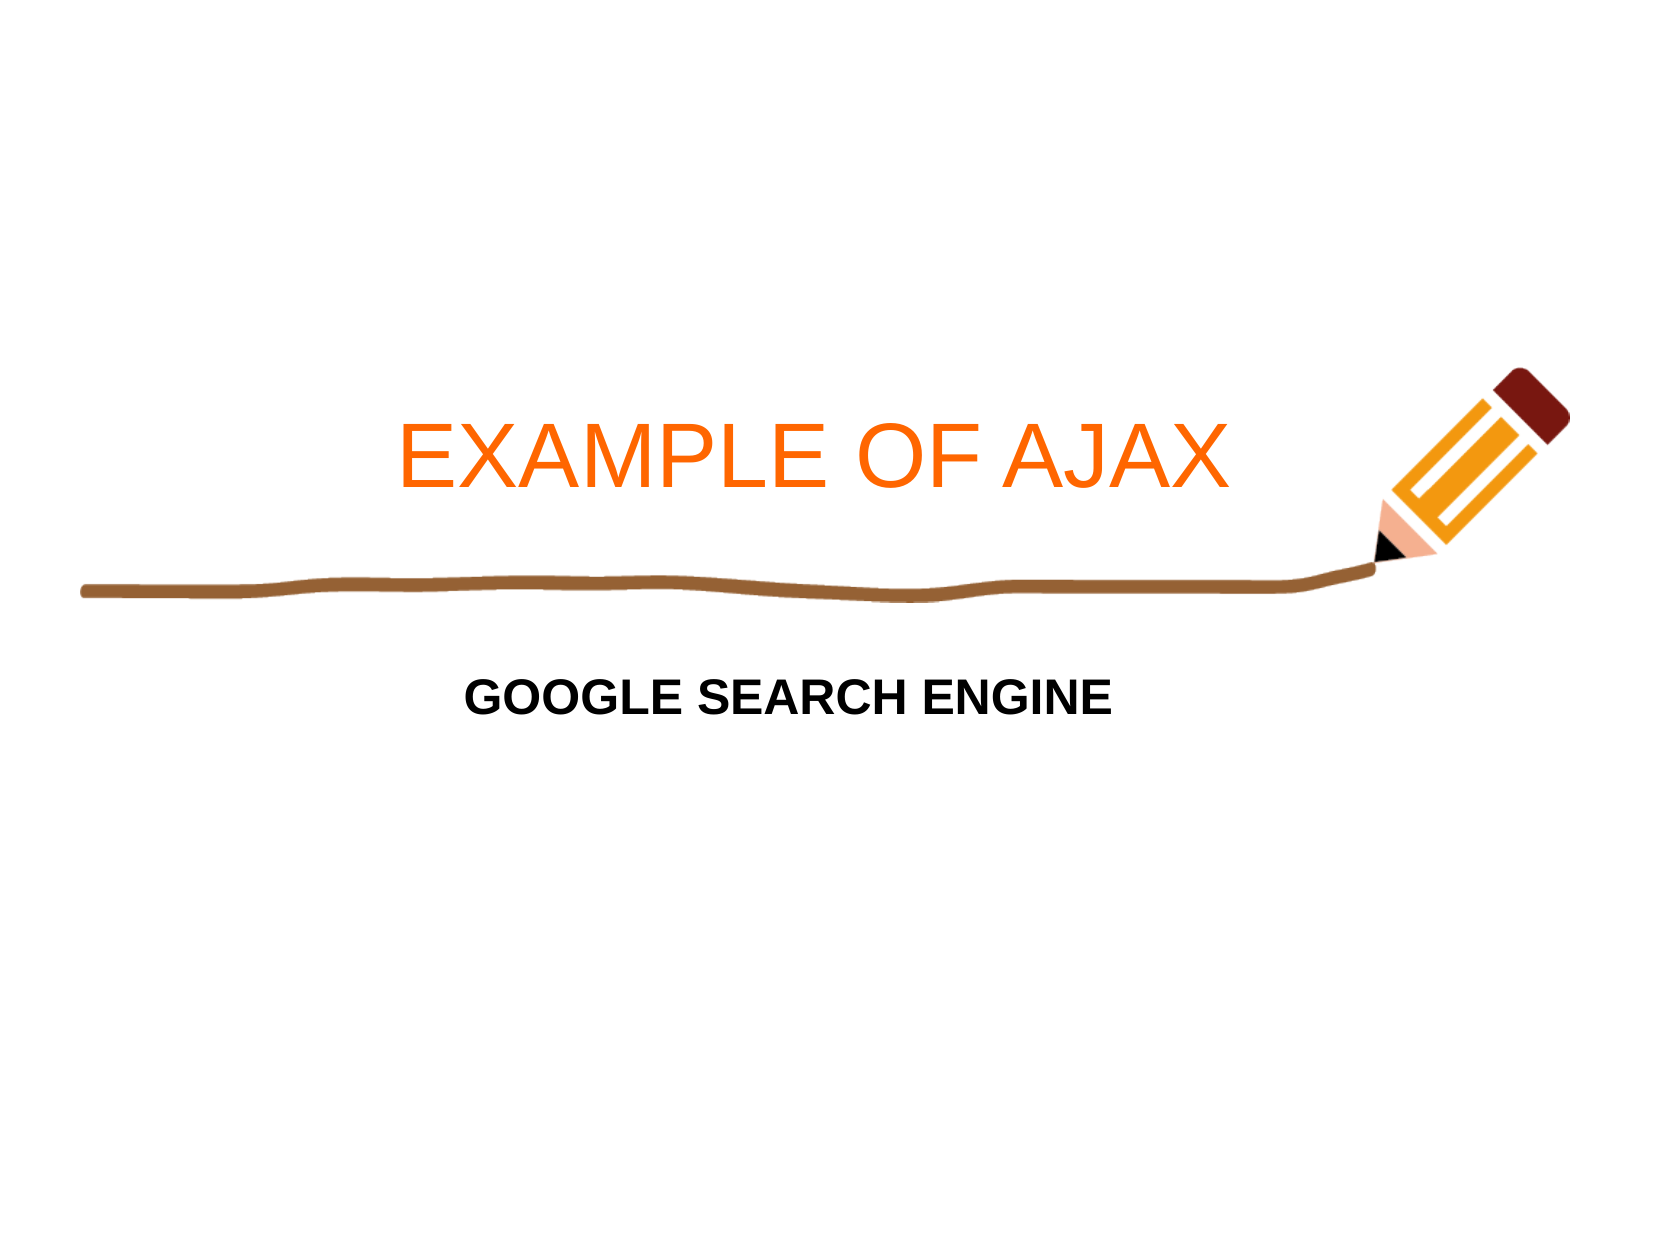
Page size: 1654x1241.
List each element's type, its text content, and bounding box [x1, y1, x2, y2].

picture [1548, 367, 1570, 603]
title EXAMPLE OF AJAX [82, 250, 1548, 661]
text_box GOOGLE SEARCH ENGINE [448, 661, 1276, 733]
